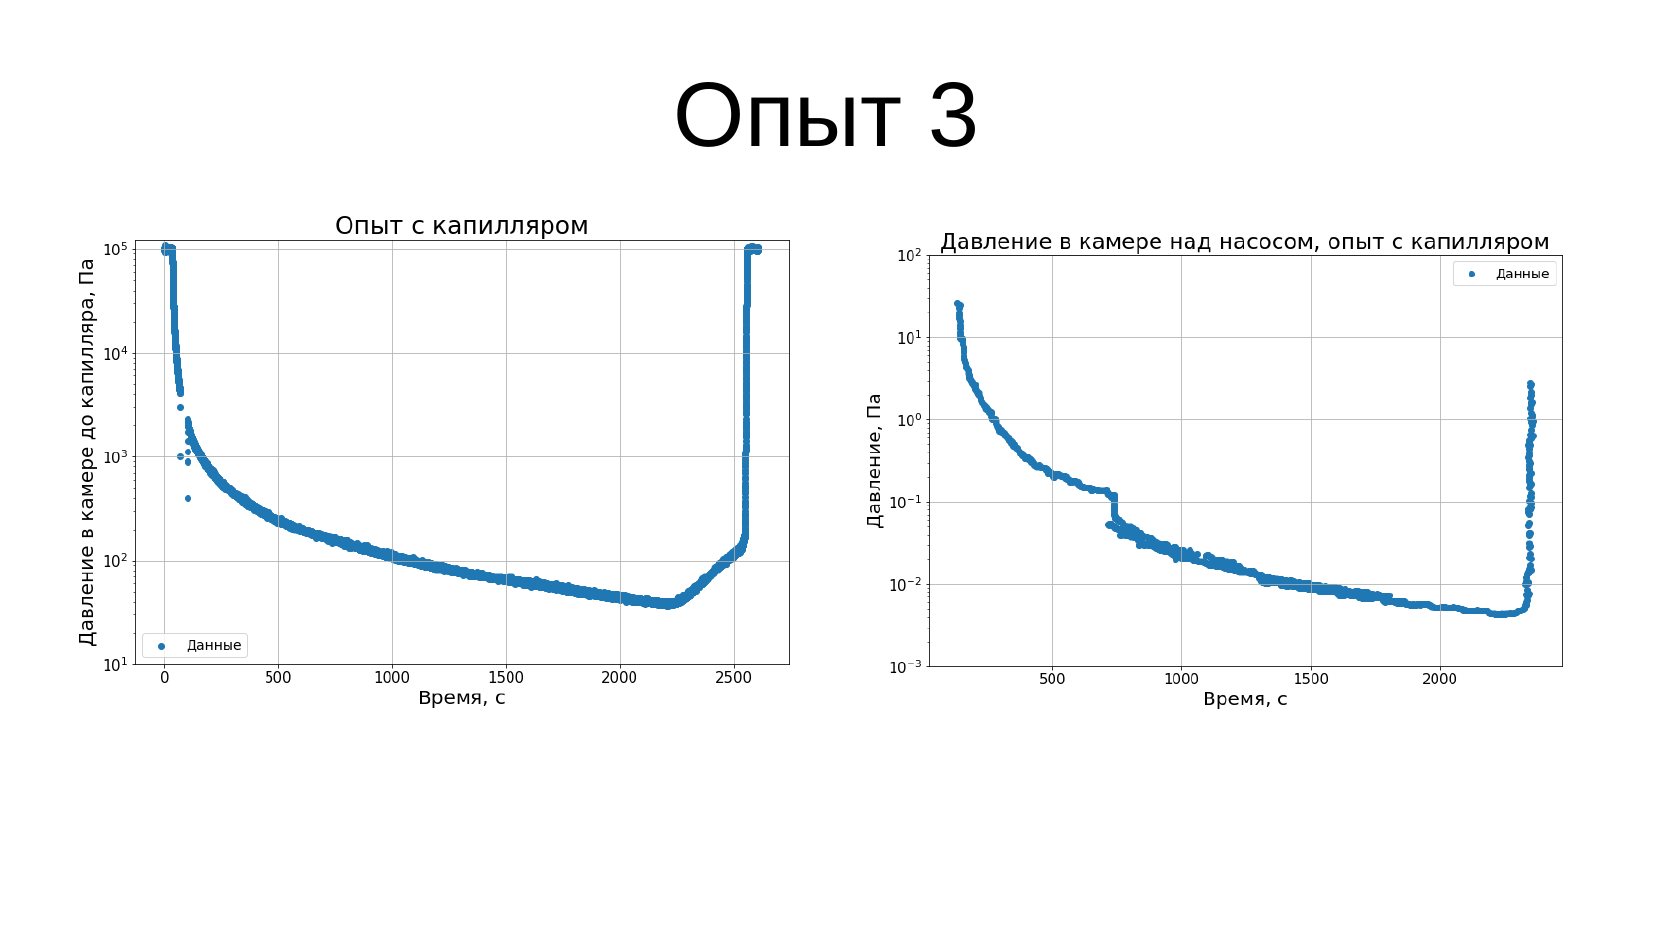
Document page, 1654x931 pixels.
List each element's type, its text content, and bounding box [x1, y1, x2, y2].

picture [29, 172, 1643, 734]
title Опыт 3 [82, 37, 1571, 189]
